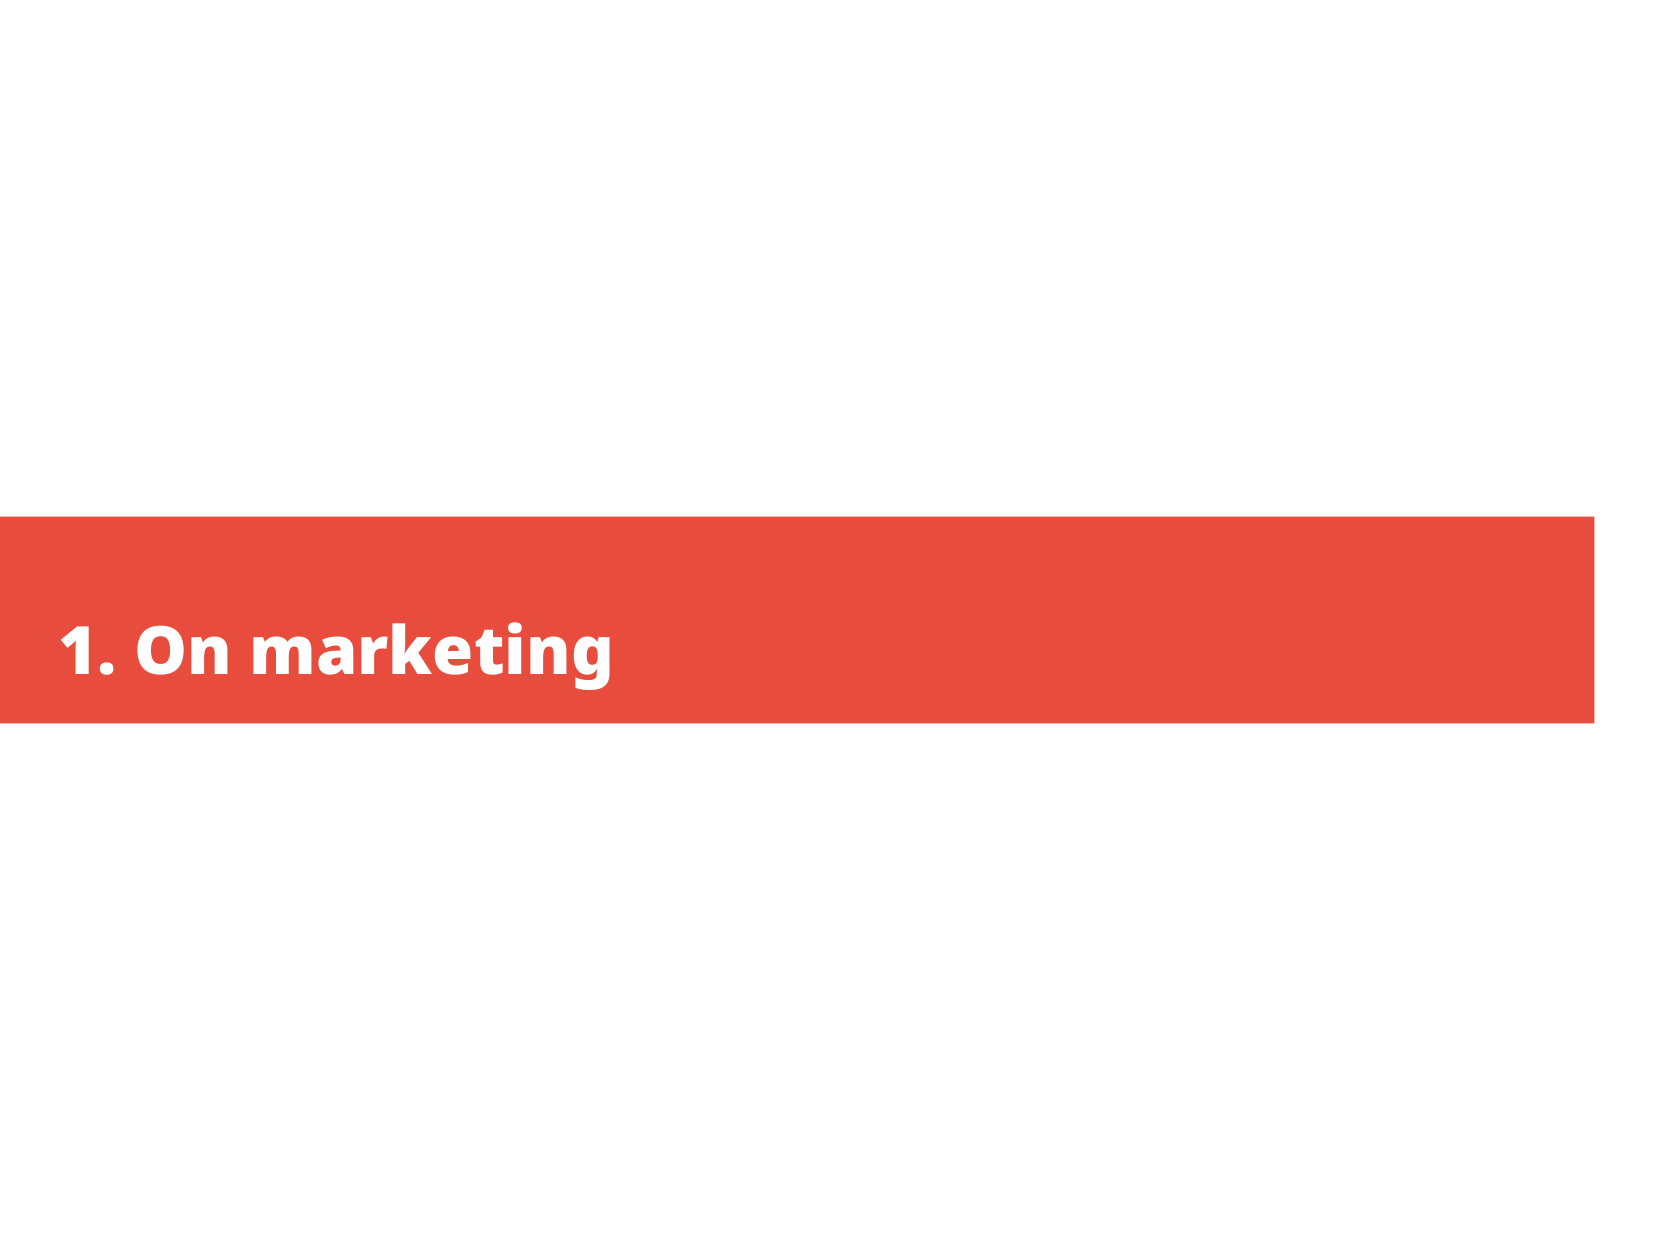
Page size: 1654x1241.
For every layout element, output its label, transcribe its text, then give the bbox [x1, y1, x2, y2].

title 1. On marketing [59, 546, 1595, 694]
